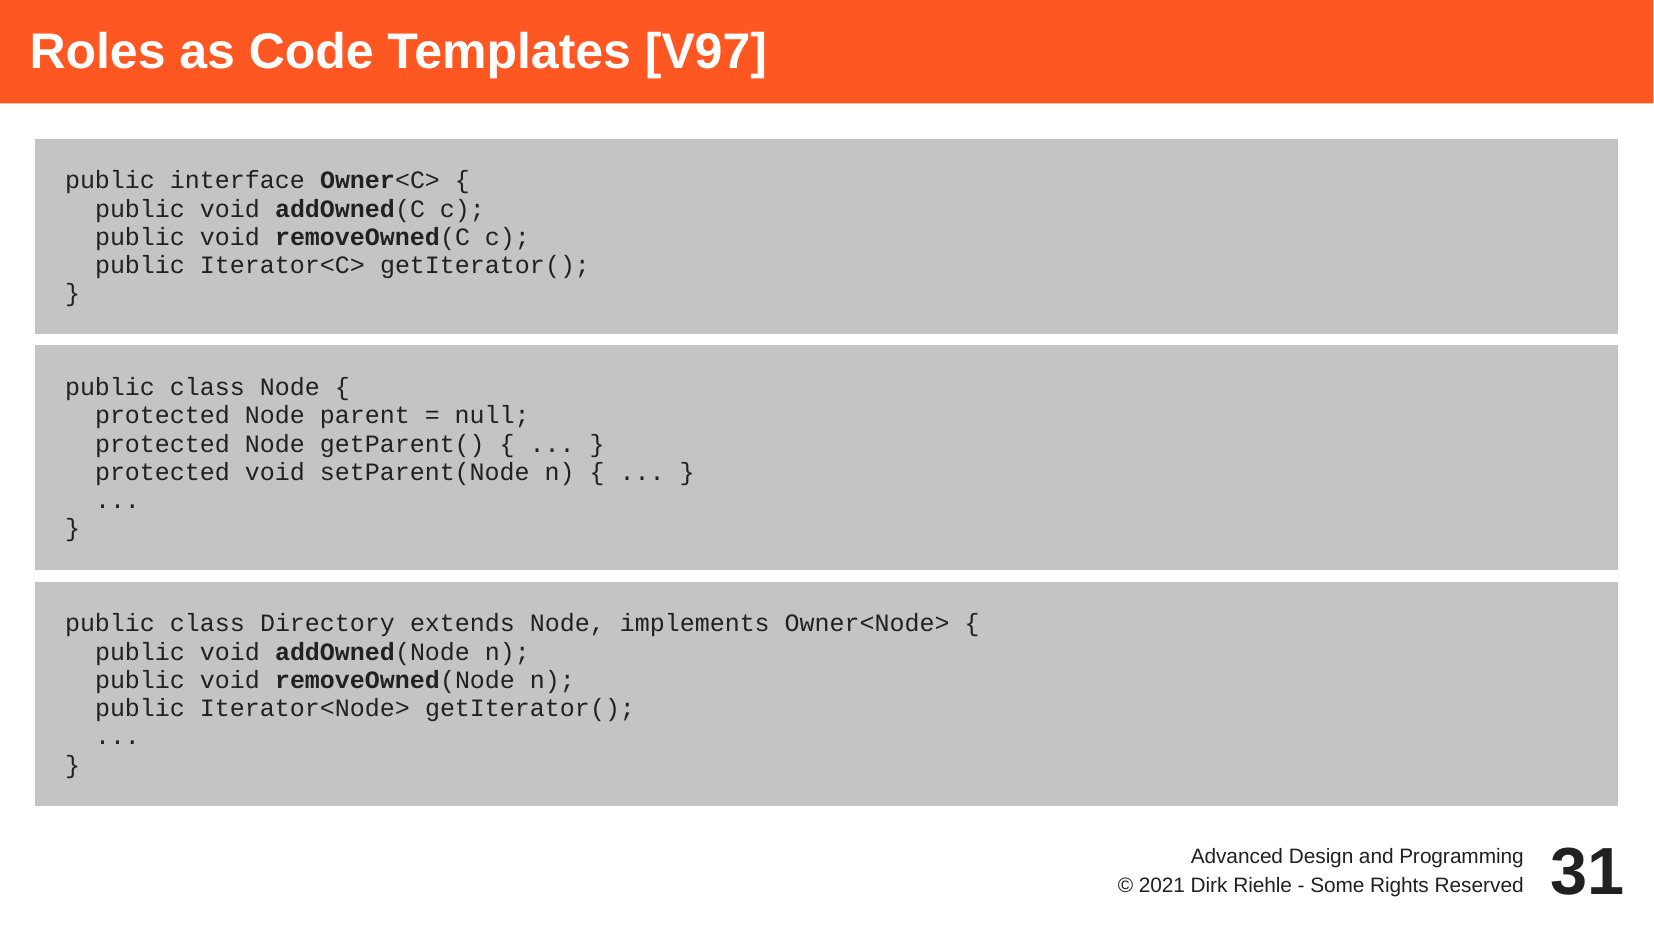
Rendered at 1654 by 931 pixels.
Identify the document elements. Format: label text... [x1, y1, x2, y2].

list public class Directory extends Node, implements Owner<Node> { public void addOwned(Node n); public void removeOwned(Node n); public Iterator<Node> getIterator(); ... } [29, 575, 1625, 813]
list public interface Owner<C> { public void addOwned(C c); public void removeOwned(C c); public Iterator<C> getIterator(); } [29, 132, 1625, 334]
title Roles as Code Templates [V97] [0, 0, 1654, 104]
list public class Node { protected Node parent = null; protected Node getParent() { ... } protected void setParent(Node n) { ... } ... } [29, 339, 1625, 570]
